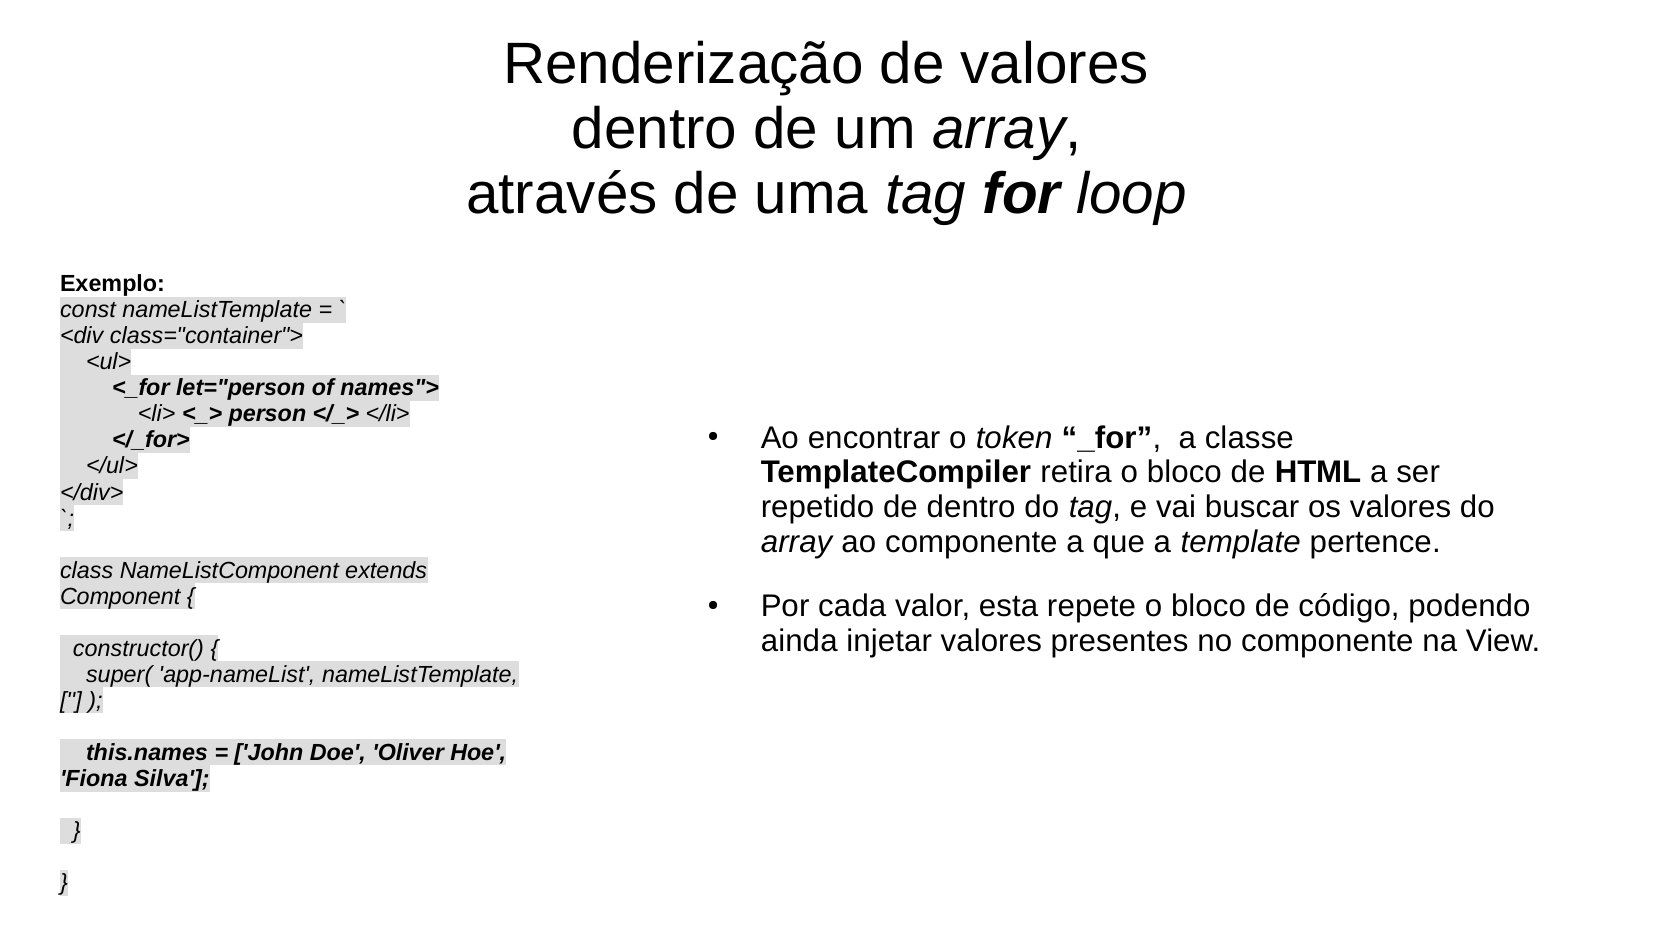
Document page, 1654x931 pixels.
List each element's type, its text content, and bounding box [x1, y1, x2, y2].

title Renderização de valores dentro de um array, através de uma tag for loop [82, 17, 1571, 241]
list Ao encontrar o token “_for”, a classe TemplateCompiler retira o bloco de HTML a ser repetido de dentro do tag, e vai buscar os valores do array ao componente a que a template pertence. Por cada valor, esta repete o bloco de código, podendo ainda injetar valores presentes no componente na View. [690, 420, 1546, 766]
list Exemplo: const nameListTemplate = ` <div class="container"> <ul> <_for let="person of names"> <li> <_> person </_> </li> </_for> </ul> </div> `; class NameListComponent extends Component { constructor() { super( 'app-nameList', nameListTemplate, [''] ); this.names = ['John Doe', 'Oliver Hoe', 'Fiona Silva']; } } [60, 270, 542, 901]
